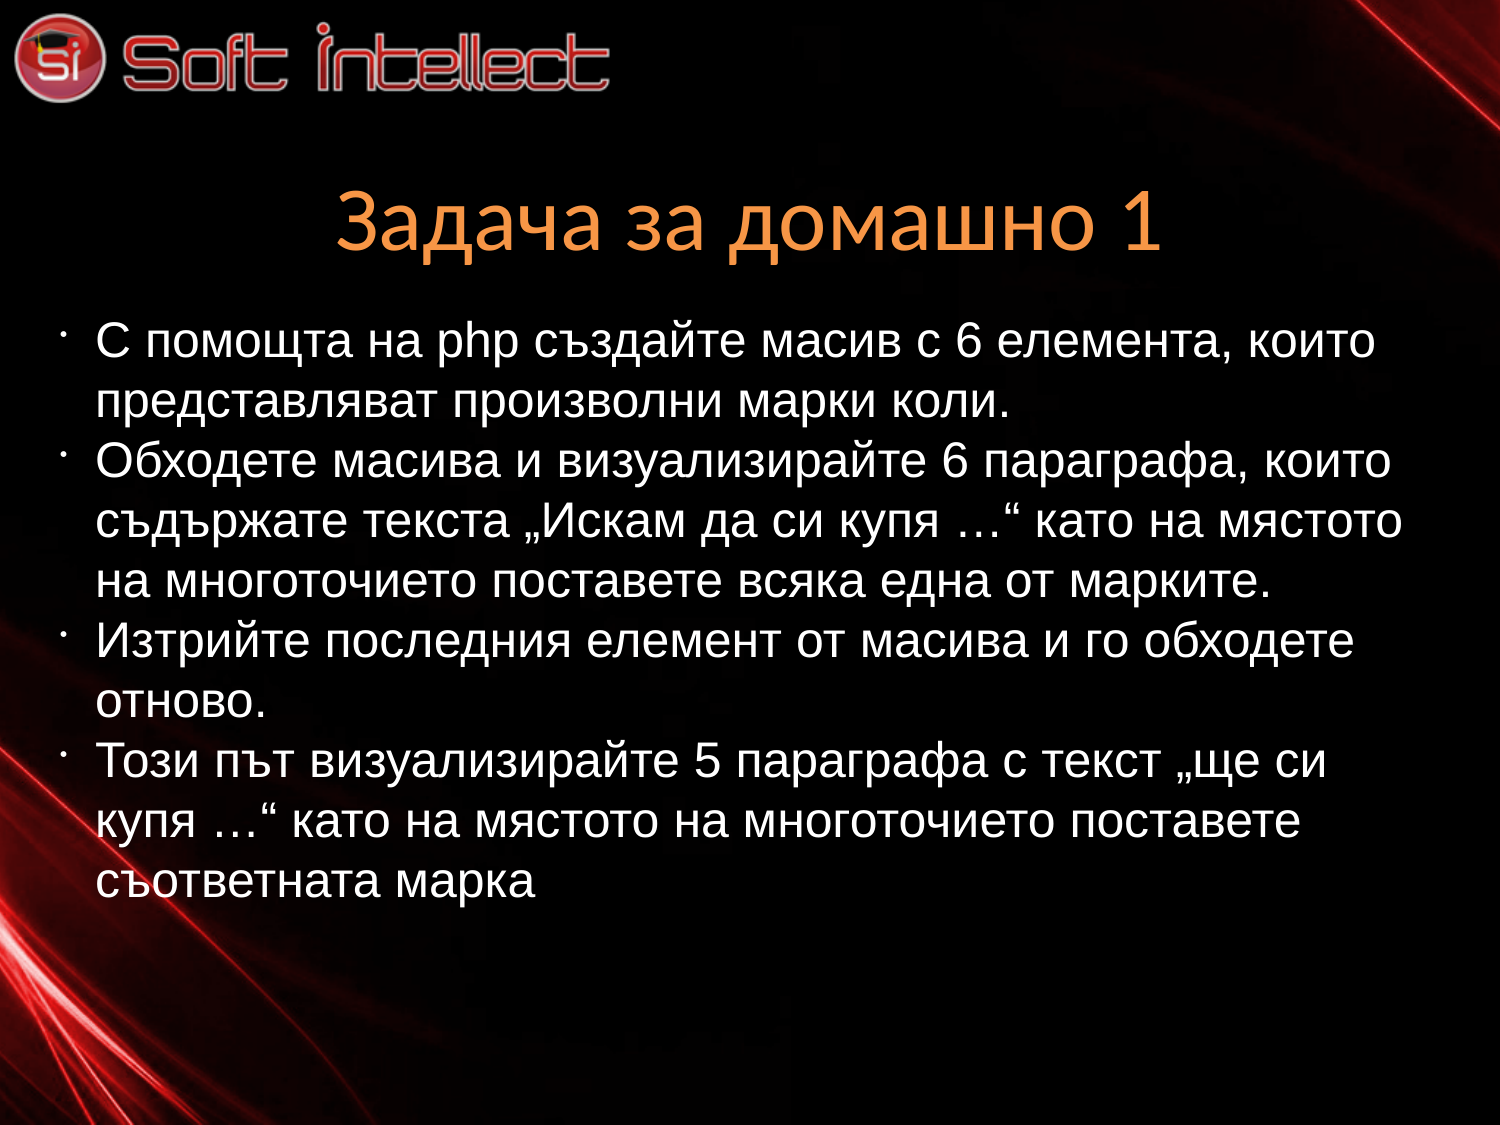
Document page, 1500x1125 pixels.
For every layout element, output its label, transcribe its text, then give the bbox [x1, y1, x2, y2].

text_box С помощта на php създайте масив с 6 елемента, които представляват произволни марки коли. Обходете масива и визуализирайте 6 параграфа, които съдържате текста „Искам да си купя …“ като на мястото на многоточието поставете всяка една от марките. Изтрийте последния елемент от масива и го обходете отново. Този път визуализирайте 5 параграфа с текст „ще си купя …“ като на мястото на многоточието поставете съответната марка [45, 299, 1455, 540]
text_box Задача за домашно 1 [75, 120, 1425, 299]
picture [0, 0, 1500, 1125]
